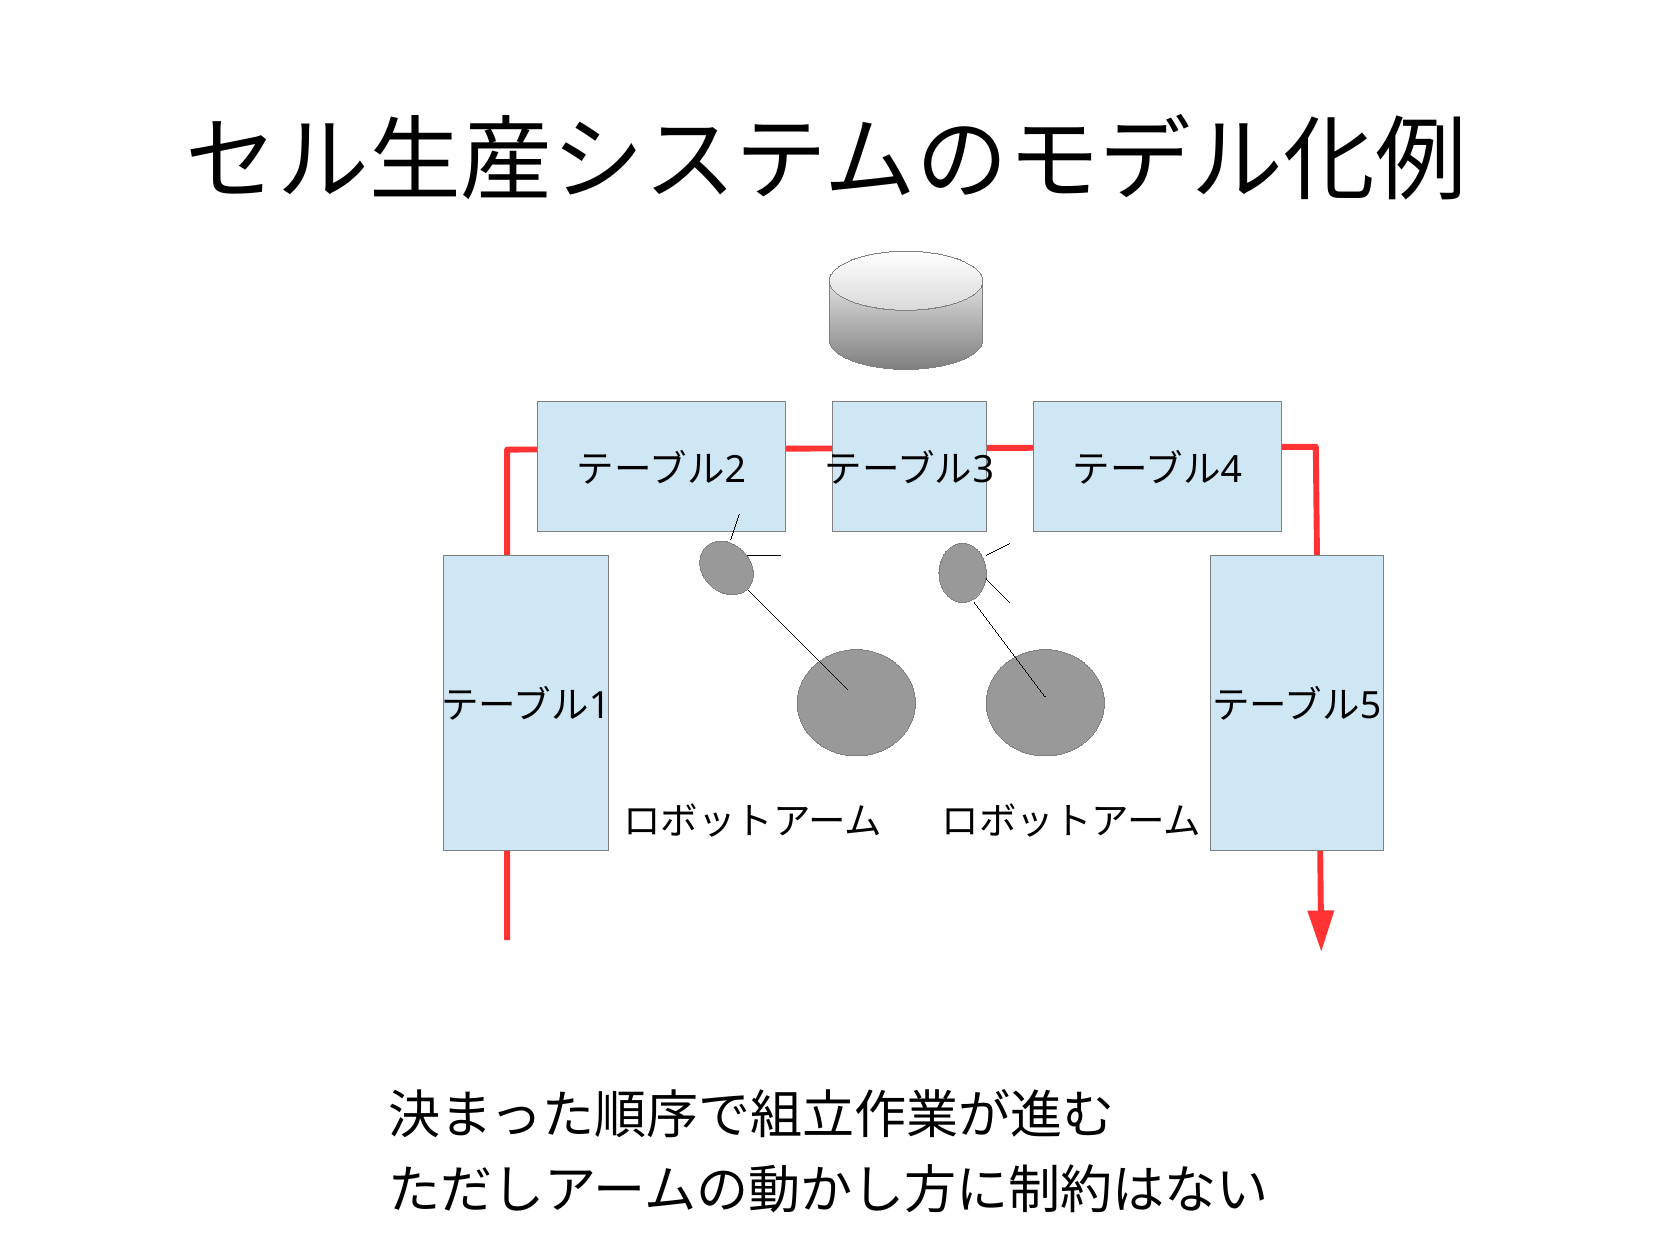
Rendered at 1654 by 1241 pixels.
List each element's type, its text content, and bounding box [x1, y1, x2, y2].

text_box [938, 543, 987, 603]
text_box [829, 285, 983, 370]
text_box テーブル5 [1210, 555, 1384, 851]
title セル生産システムのモデル化例 [82, 49, 1571, 257]
text_box ロボットアーム [608, 783, 916, 837]
text_box [699, 541, 754, 595]
text_box テーブル1 [443, 555, 609, 851]
text_box テーブル3 [832, 401, 987, 532]
text_box テーブル2 [537, 401, 786, 532]
text_box [986, 649, 1105, 756]
text_box ベース2 [829, 251, 983, 311]
text_box 決まった順序で組立作業が進む ただしアームの動かし方に制約はない [373, 1065, 1604, 1186]
text_box [797, 649, 916, 756]
text_box テーブル4 [1033, 401, 1282, 532]
text_box ロボットアーム [927, 783, 1235, 837]
